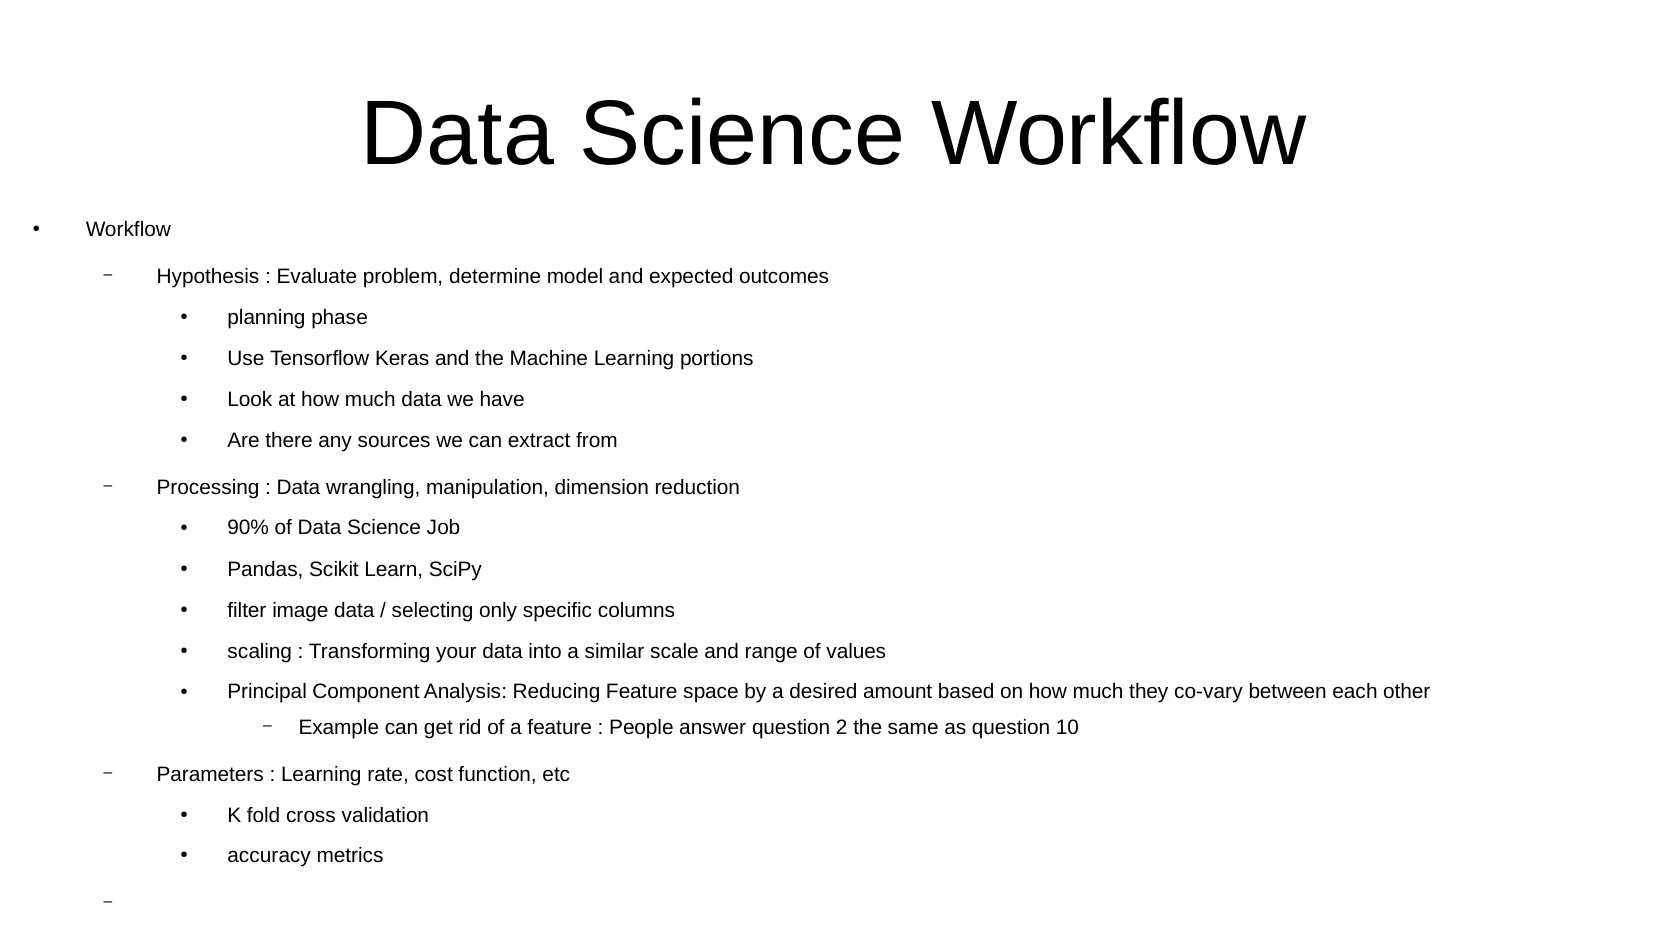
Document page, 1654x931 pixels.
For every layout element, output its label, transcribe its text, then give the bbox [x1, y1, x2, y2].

title Data Science Workflow [90, 54, 1579, 211]
list Workflow Hypothesis : Evaluate problem, determine model and expected outcomes planning phase Use Tensorflow Keras and the Machine Learning portions Look at how much data we have Are there any sources we can extract from Processing : Data wrangling, manipulation, dimension reduction 90% of Data Science Job Pandas, Scikit Learn, SciPy filter image data / selecting only specific columns scaling : Transforming your data into a similar scale and range of values Principal Component Analysis: Reducing Feature space by a desired amount based on how much they co-vary between each other Example can get rid of a feature : People answer question 2 the same as question 10 Parameters : Learning rate, cost function, etc K fold cross validation accuracy metrics [15, 217, 1571, 916]
